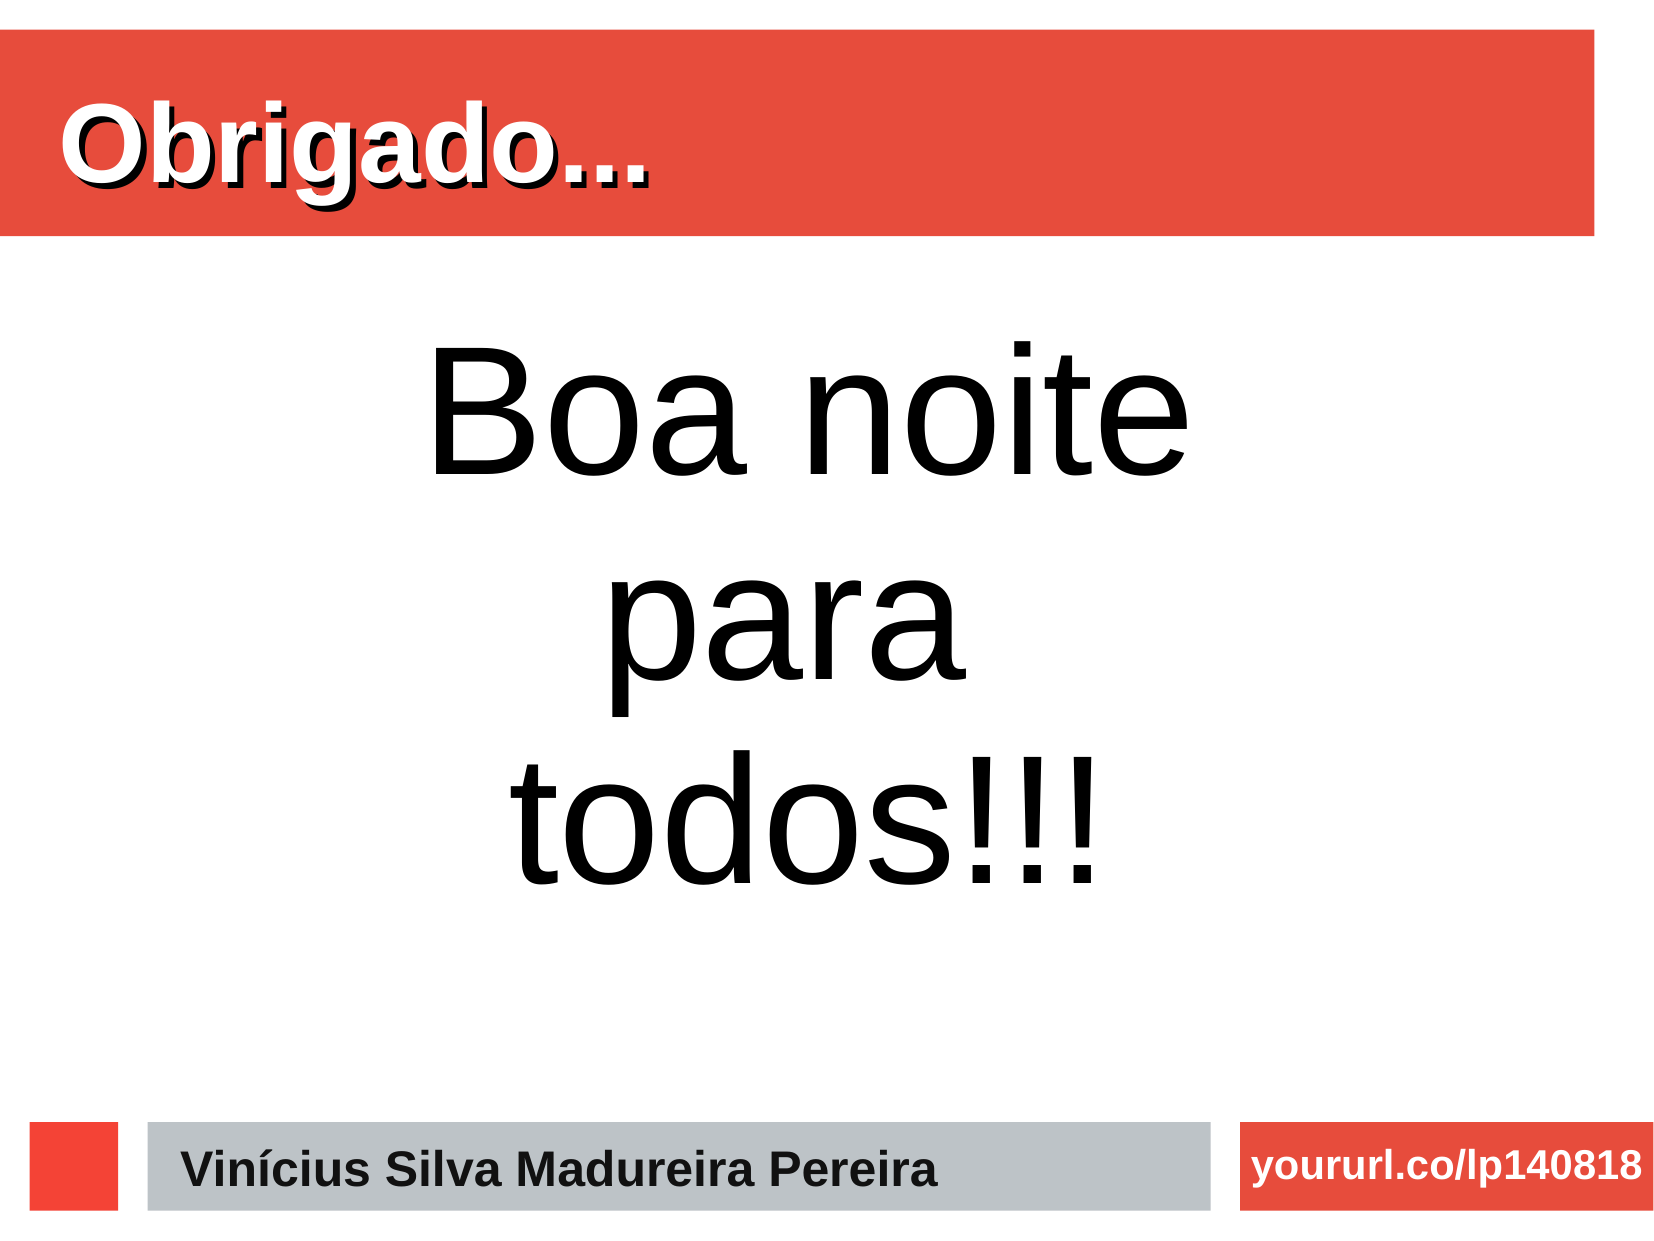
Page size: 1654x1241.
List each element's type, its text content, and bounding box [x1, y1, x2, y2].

text_box Boa noite para todos!!! [70, 301, 1548, 1135]
text_box Vinícius Silva Madureira Pereira [165, 1133, 1170, 1205]
text_box yoururl.co/lp140818 [1228, 1133, 1654, 1205]
title Obrigado... [59, 59, 1595, 207]
